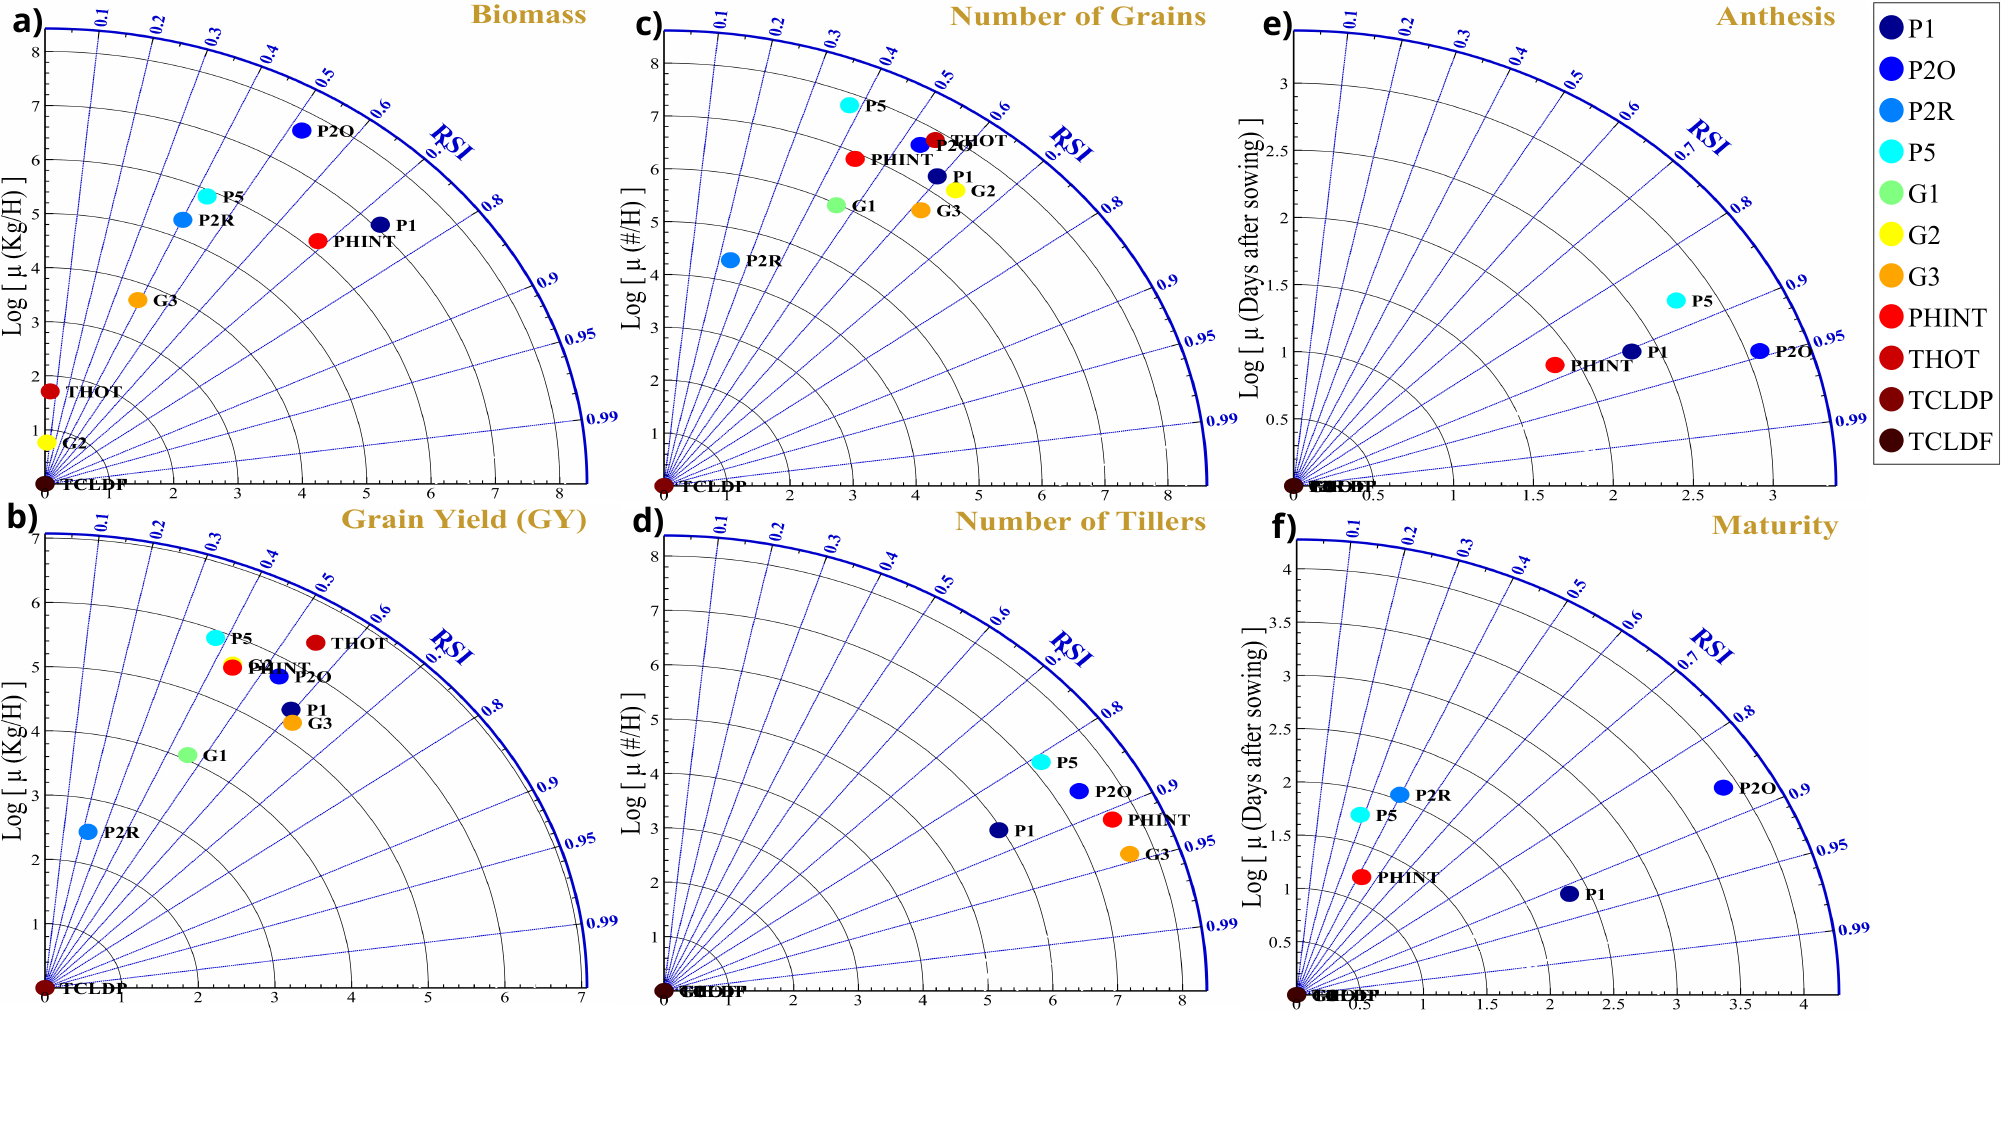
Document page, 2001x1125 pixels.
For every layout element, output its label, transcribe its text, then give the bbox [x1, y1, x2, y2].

text_box a) [0, 0, 57, 48]
text_box e) [1247, 0, 1307, 51]
text_box c) [620, 0, 679, 51]
picture [0, 504, 1871, 1010]
text_box f) [1256, 497, 1309, 554]
picture [0, 0, 2000, 501]
text_box b) [0, 487, 52, 544]
text_box d) [617, 491, 678, 547]
